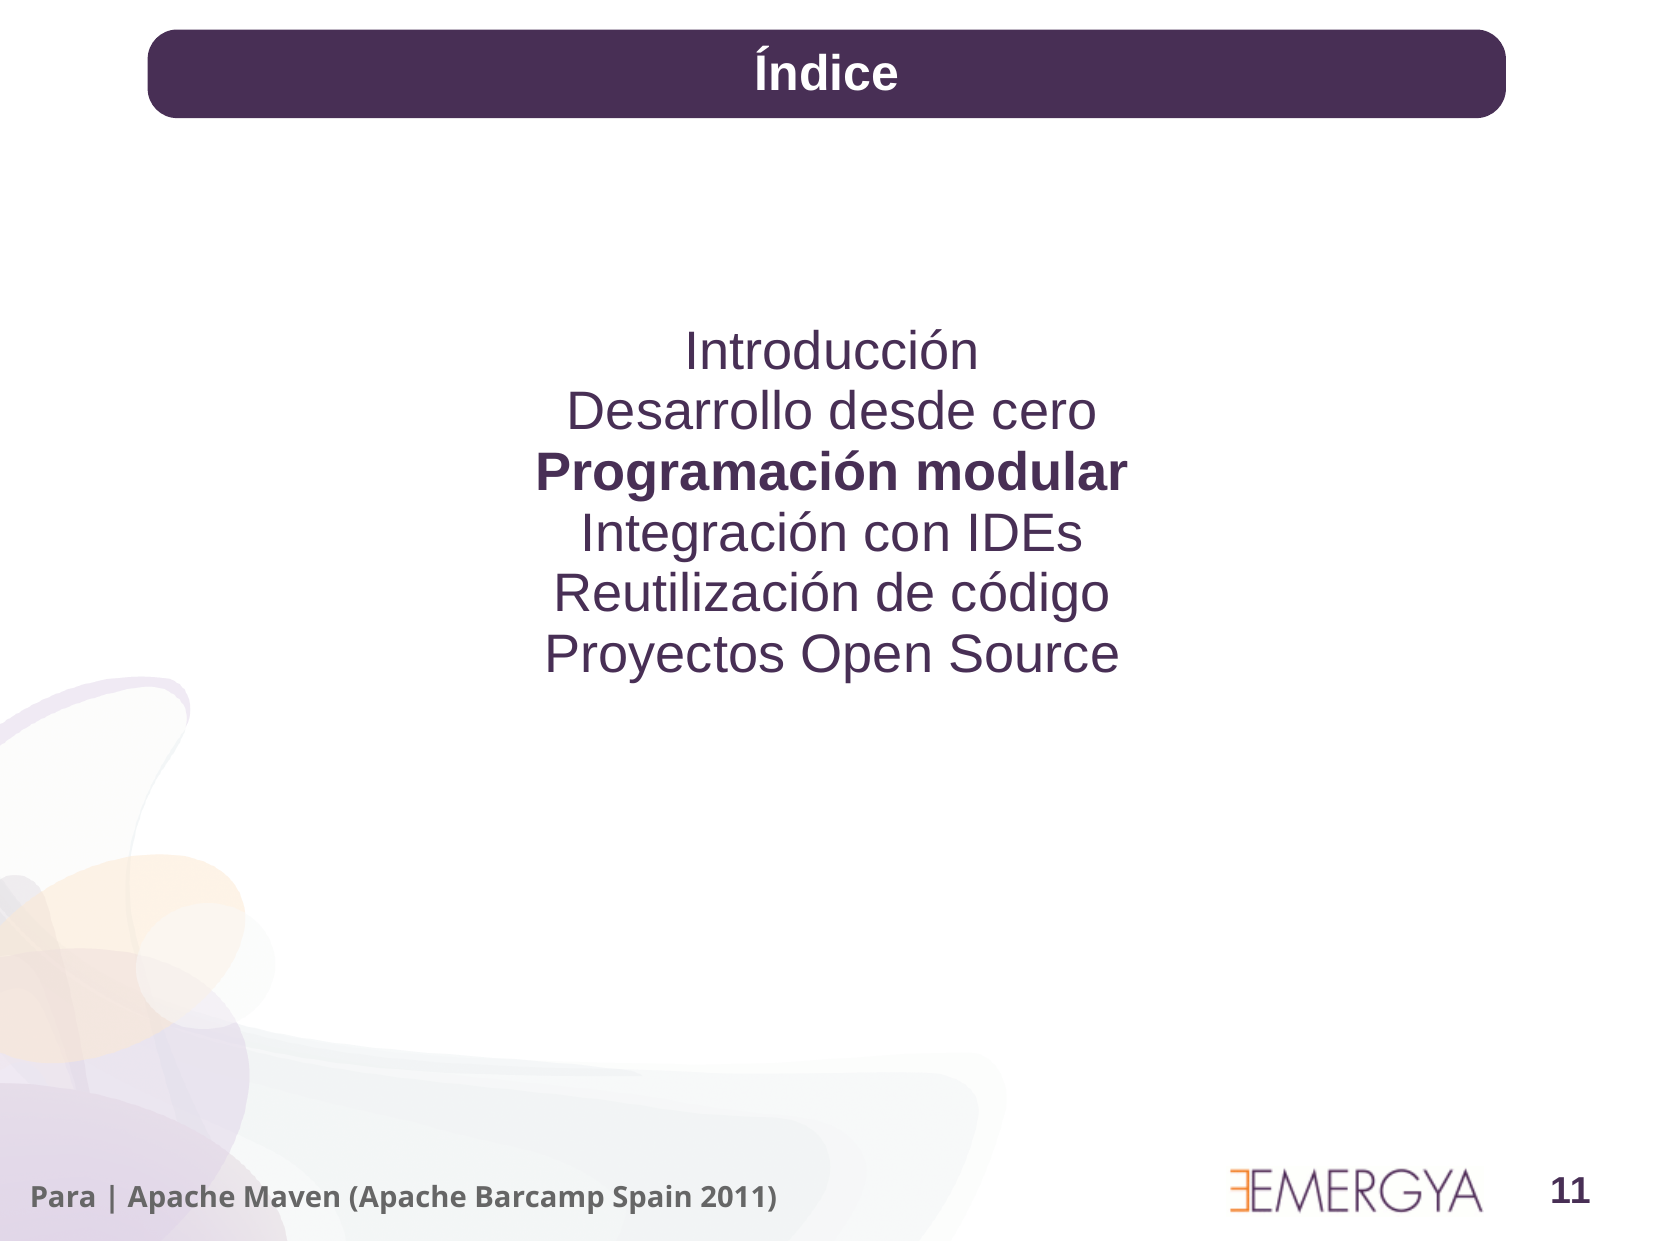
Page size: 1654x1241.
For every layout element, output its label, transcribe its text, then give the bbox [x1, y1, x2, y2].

picture [0, 673, 1017, 1241]
picture [1226, 1166, 1484, 1217]
text_box Índice [147, 29, 1506, 119]
text_box Introducción Desarrollo desde cero Programación modular Integración con IDEs Reutilización de código Proyectos Open Source [88, 147, 1577, 857]
